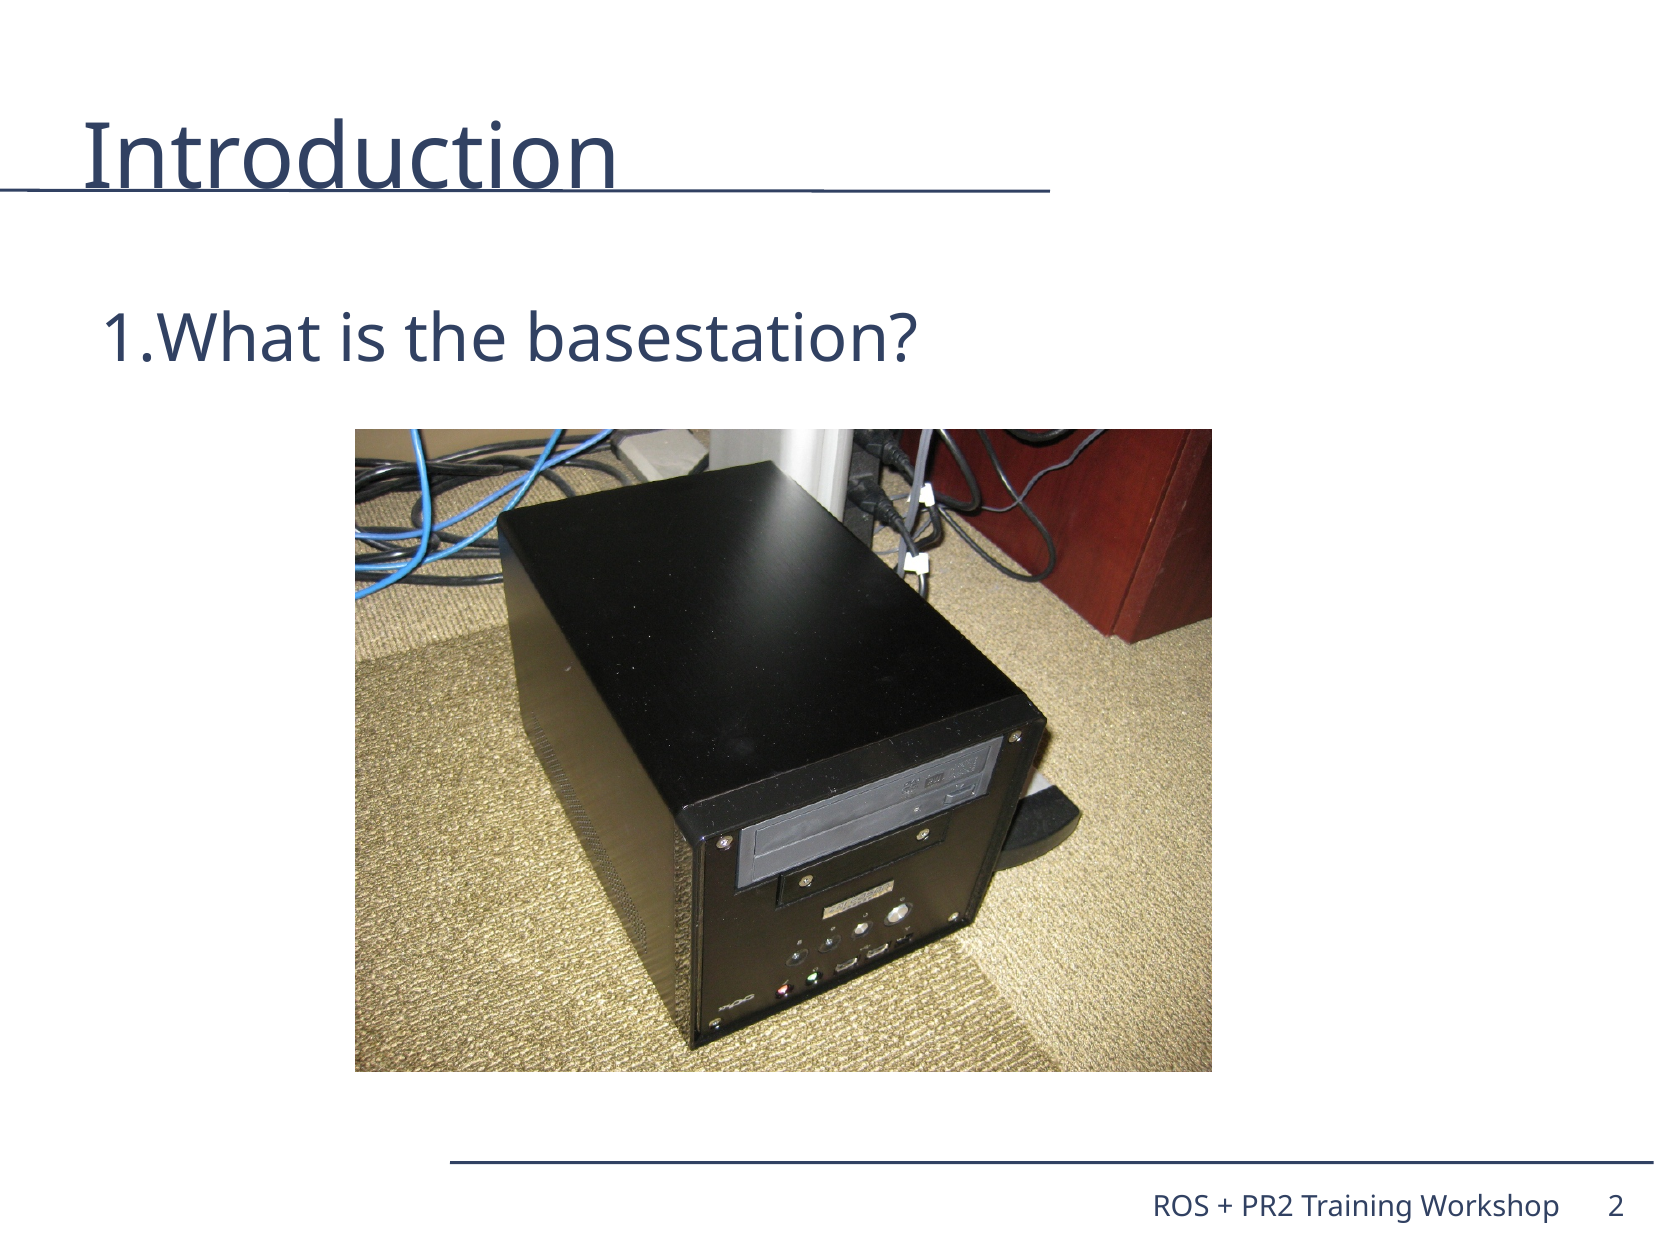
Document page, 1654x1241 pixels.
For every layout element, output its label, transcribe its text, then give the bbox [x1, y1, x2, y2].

list What is the basestation? [82, 290, 1571, 1109]
title Introduction [82, 49, 1571, 257]
picture [355, 429, 1212, 1072]
